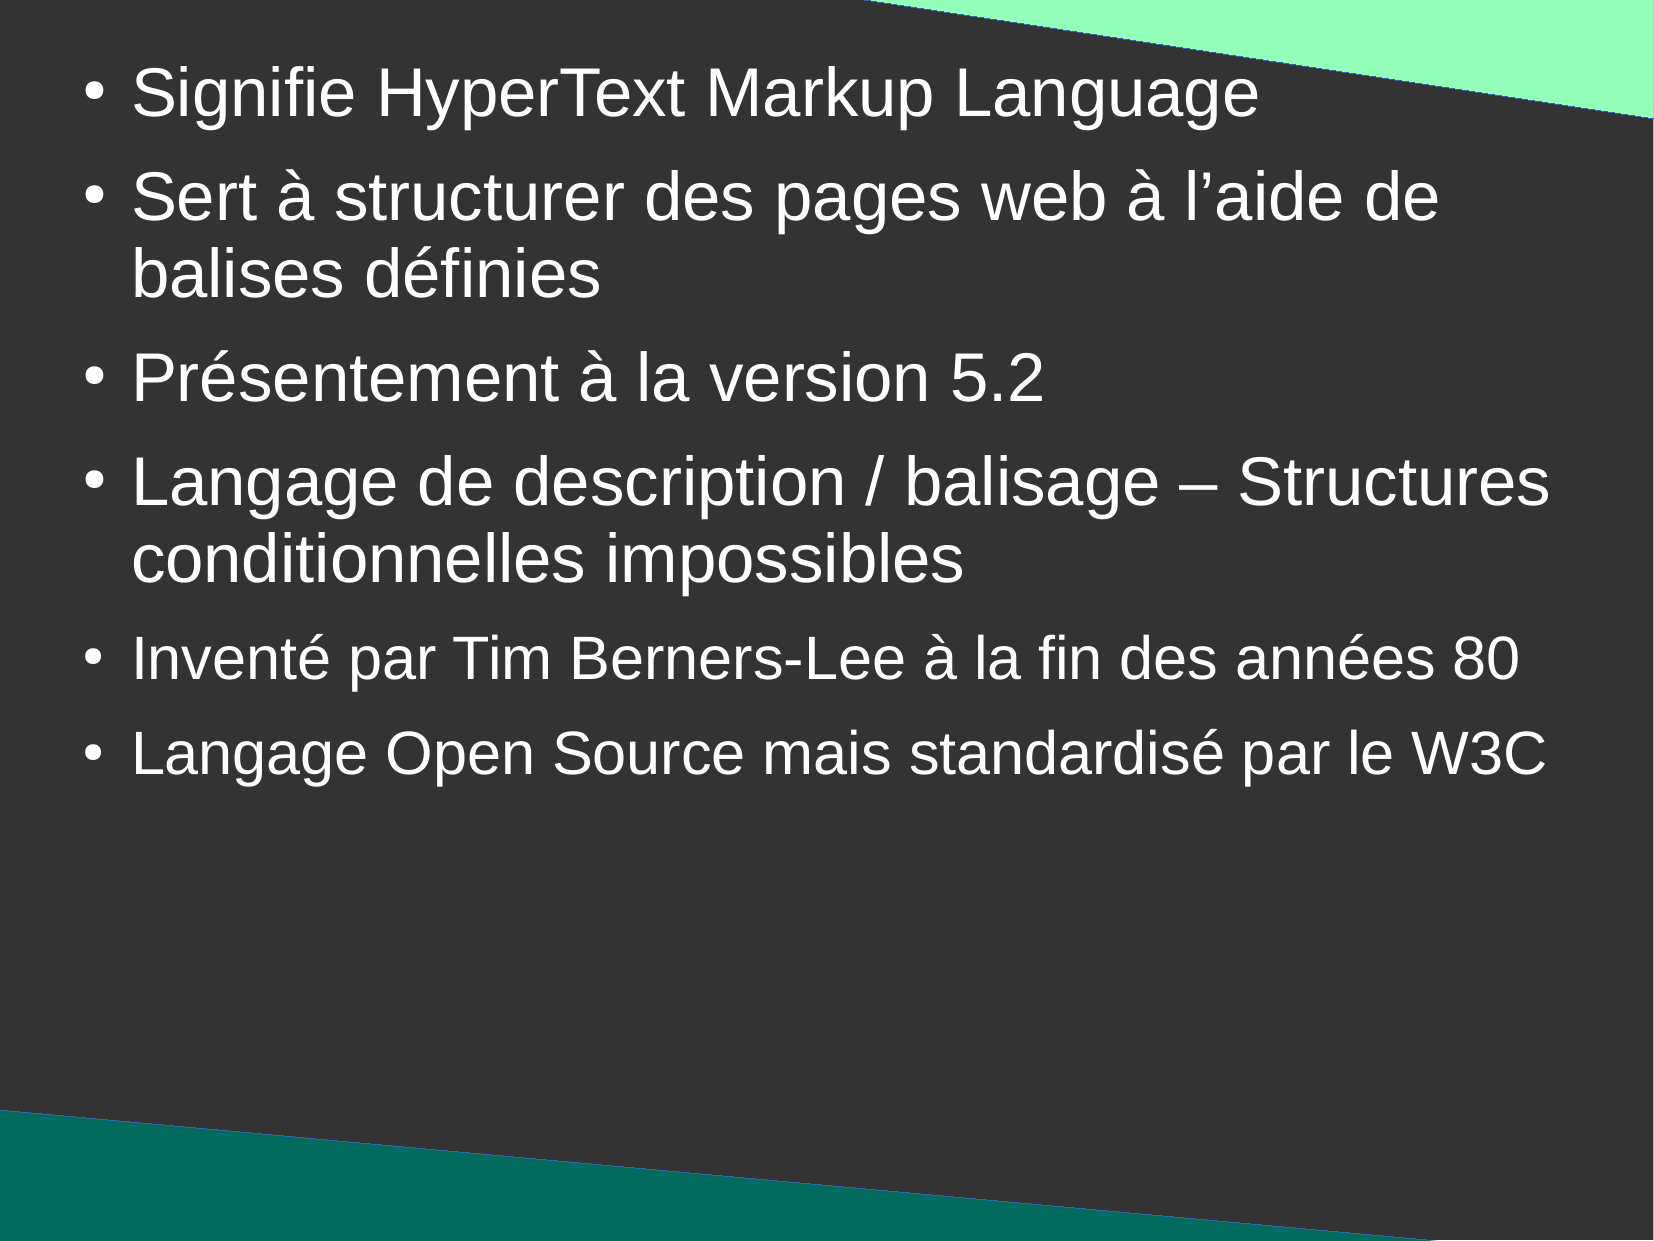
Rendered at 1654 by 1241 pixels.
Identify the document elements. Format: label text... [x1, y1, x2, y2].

list Signifie HyperText Markup Language Sert à structurer des pages web à l’aide de balises définies Présentement à la version 5.2 Langage de description / balisage – Structures conditionnelles impossibles Inventé par Tim Berners-Lee à la fin des années 80 Langage Open Source mais standardisé par le W3C [65, 54, 1554, 863]
text_box [864, 0, 1654, 119]
